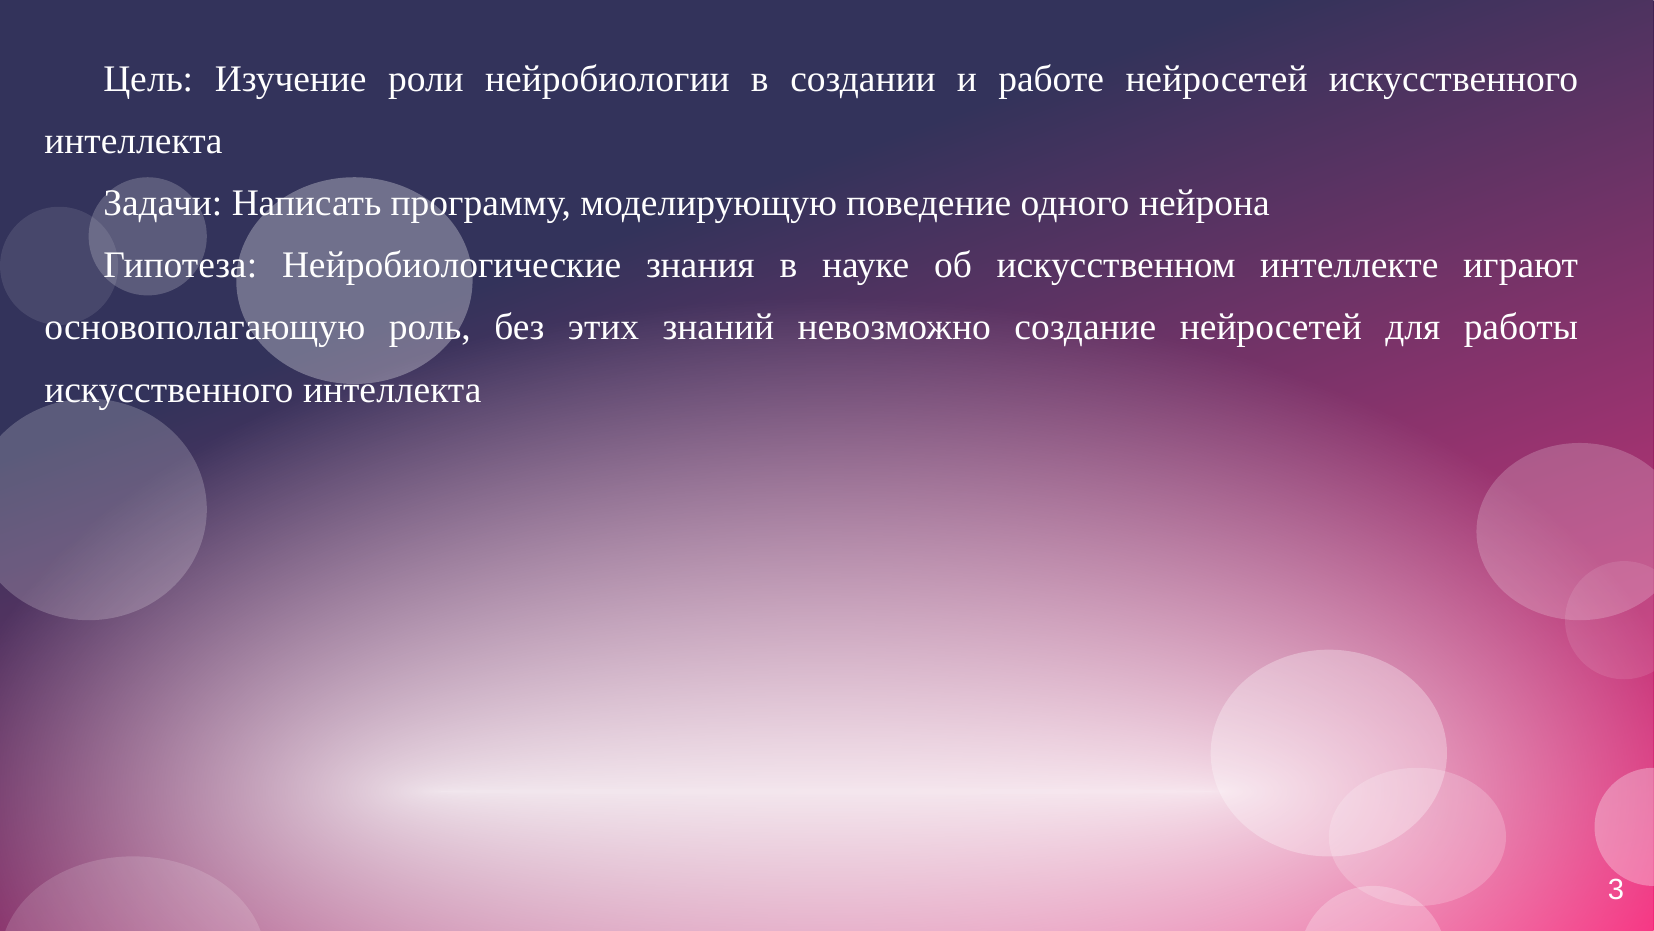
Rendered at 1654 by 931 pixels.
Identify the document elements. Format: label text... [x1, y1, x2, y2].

text_box Цель: Изучение роли нейробиологии в создании и работе нейросетей искусственного интеллекта Задачи: Написать программу, моделирующую поведение одного нейрона Гипотеза: Нейробиологические знания в науке об искусственном интеллекте играют основополагающую роль, без этих знаний невозможно создание нейросетей для работы искусственного интеллекта [29, 29, 1595, 418]
